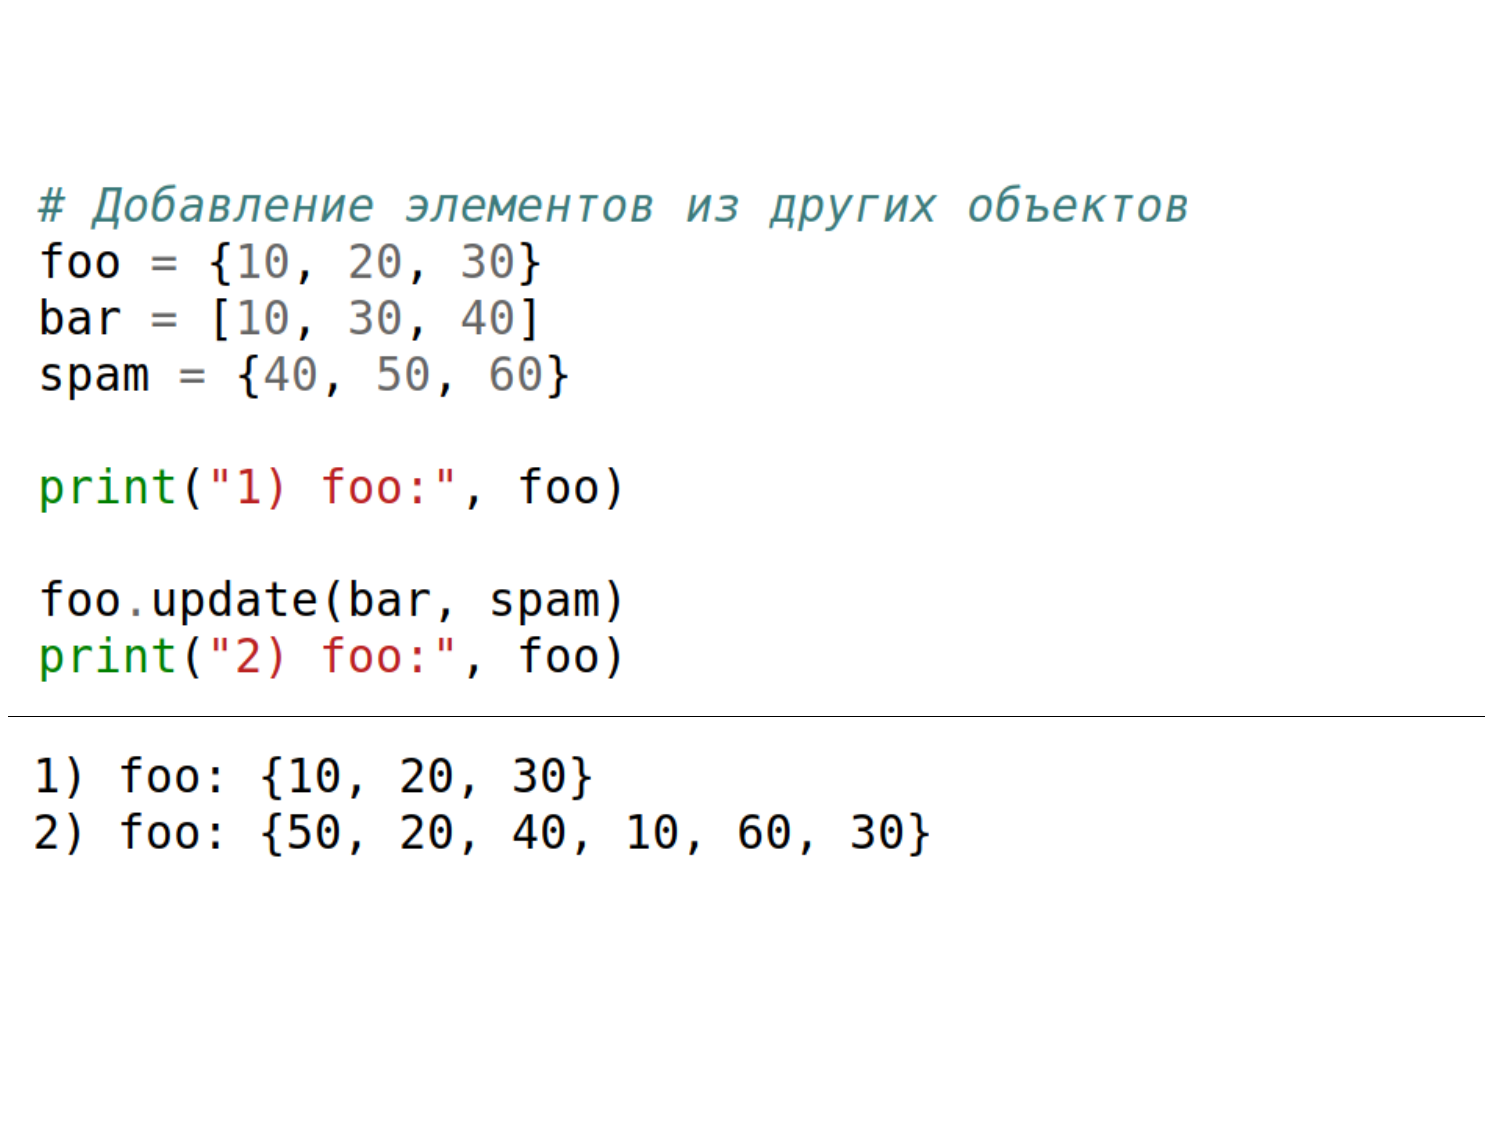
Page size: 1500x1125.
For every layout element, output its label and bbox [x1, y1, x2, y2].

picture [20, 744, 940, 874]
picture [25, 175, 1209, 696]
